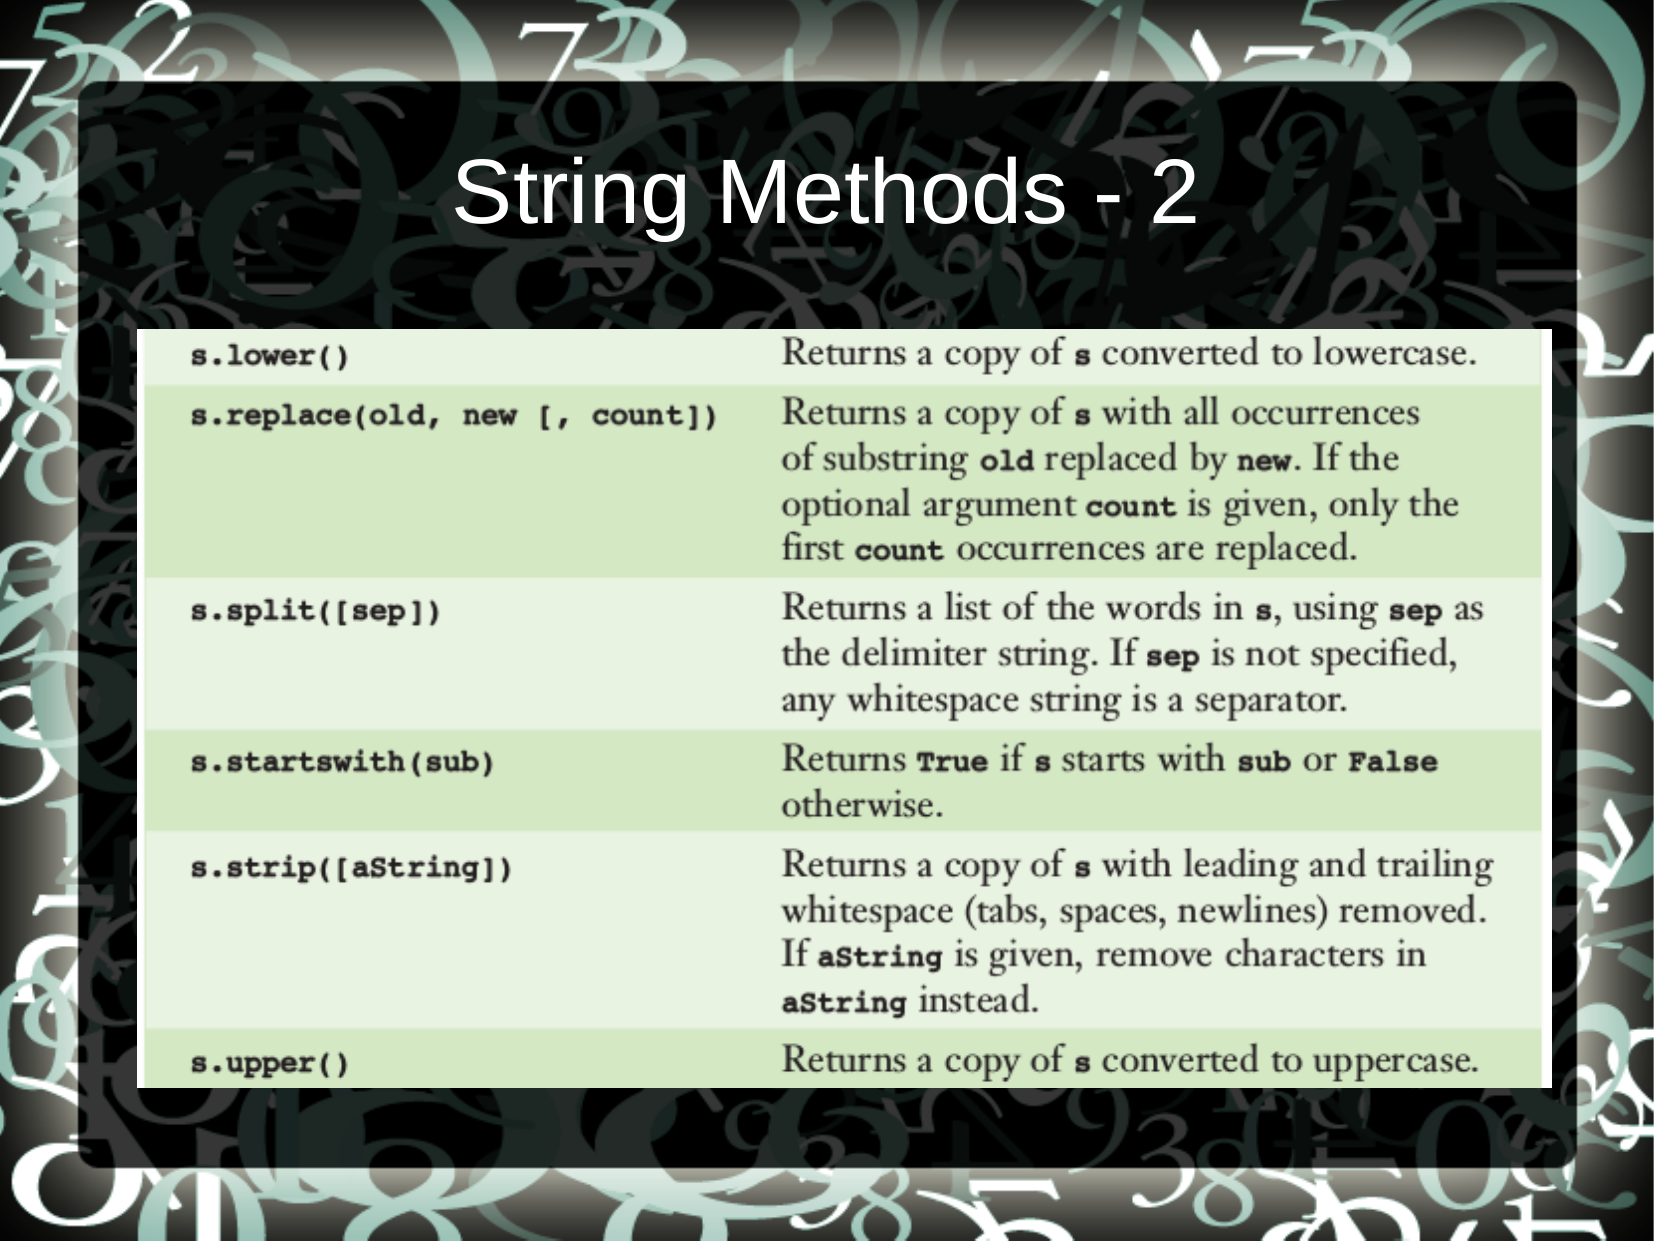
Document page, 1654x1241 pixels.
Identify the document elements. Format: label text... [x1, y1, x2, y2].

list [106, 324, 1530, 921]
title String Methods - 2 [82, 88, 1571, 296]
picture [0, 0, 1654, 1241]
